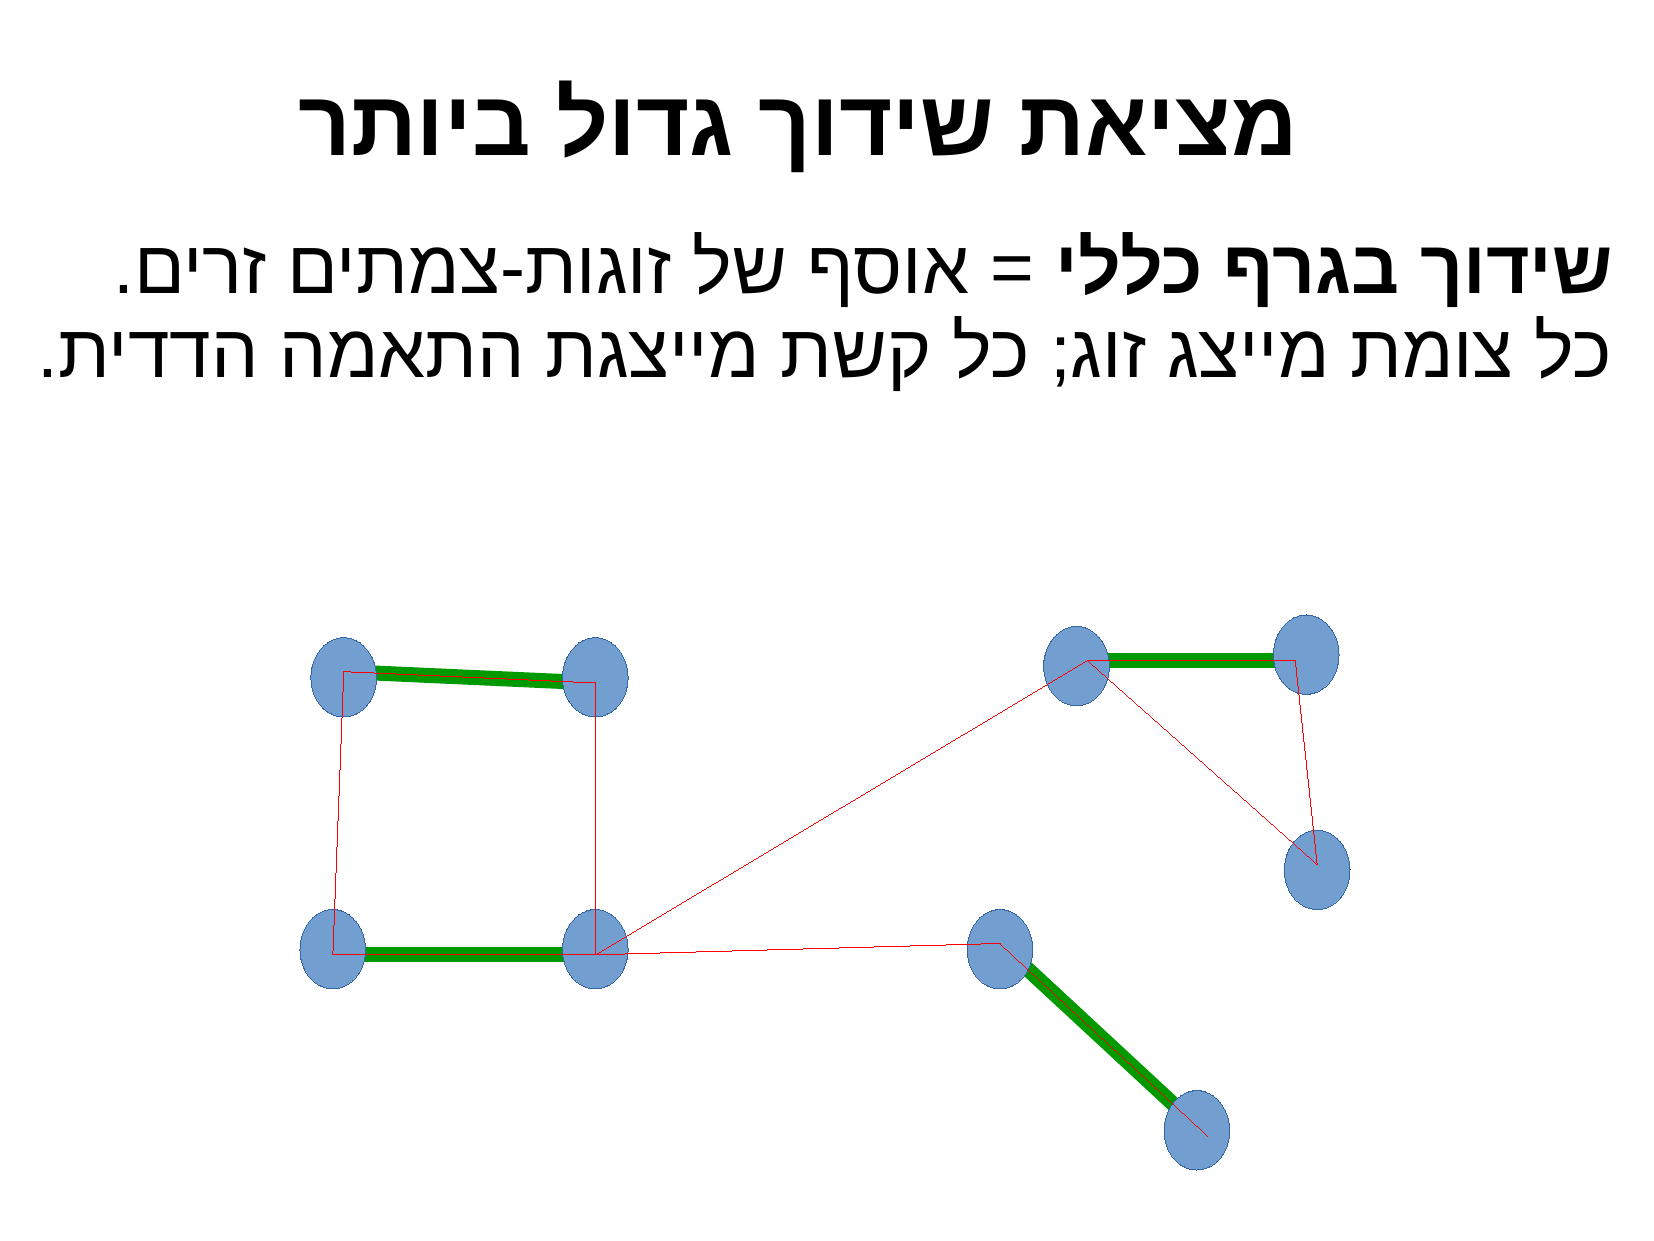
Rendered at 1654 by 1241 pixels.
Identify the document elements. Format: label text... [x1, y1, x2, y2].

title מציאת שידוך גדול ביותר [82, 41, 1516, 207]
text_box [562, 637, 629, 717]
text_box [1284, 830, 1351, 910]
text_box [562, 909, 629, 989]
text_box [967, 909, 1033, 989]
text_box [1043, 626, 1110, 706]
text_box [299, 909, 366, 989]
text_box שידוך בגרף כללי = אוסף של זוגות-צמתים זרים. כל צומת מייצג זוג; כל קשת מייצגת התאמה הדדית. [23, 218, 1636, 521]
text_box [310, 637, 377, 717]
text_box [1273, 614, 1340, 695]
text_box [1164, 1090, 1230, 1171]
text_box [562, 909, 595, 954]
